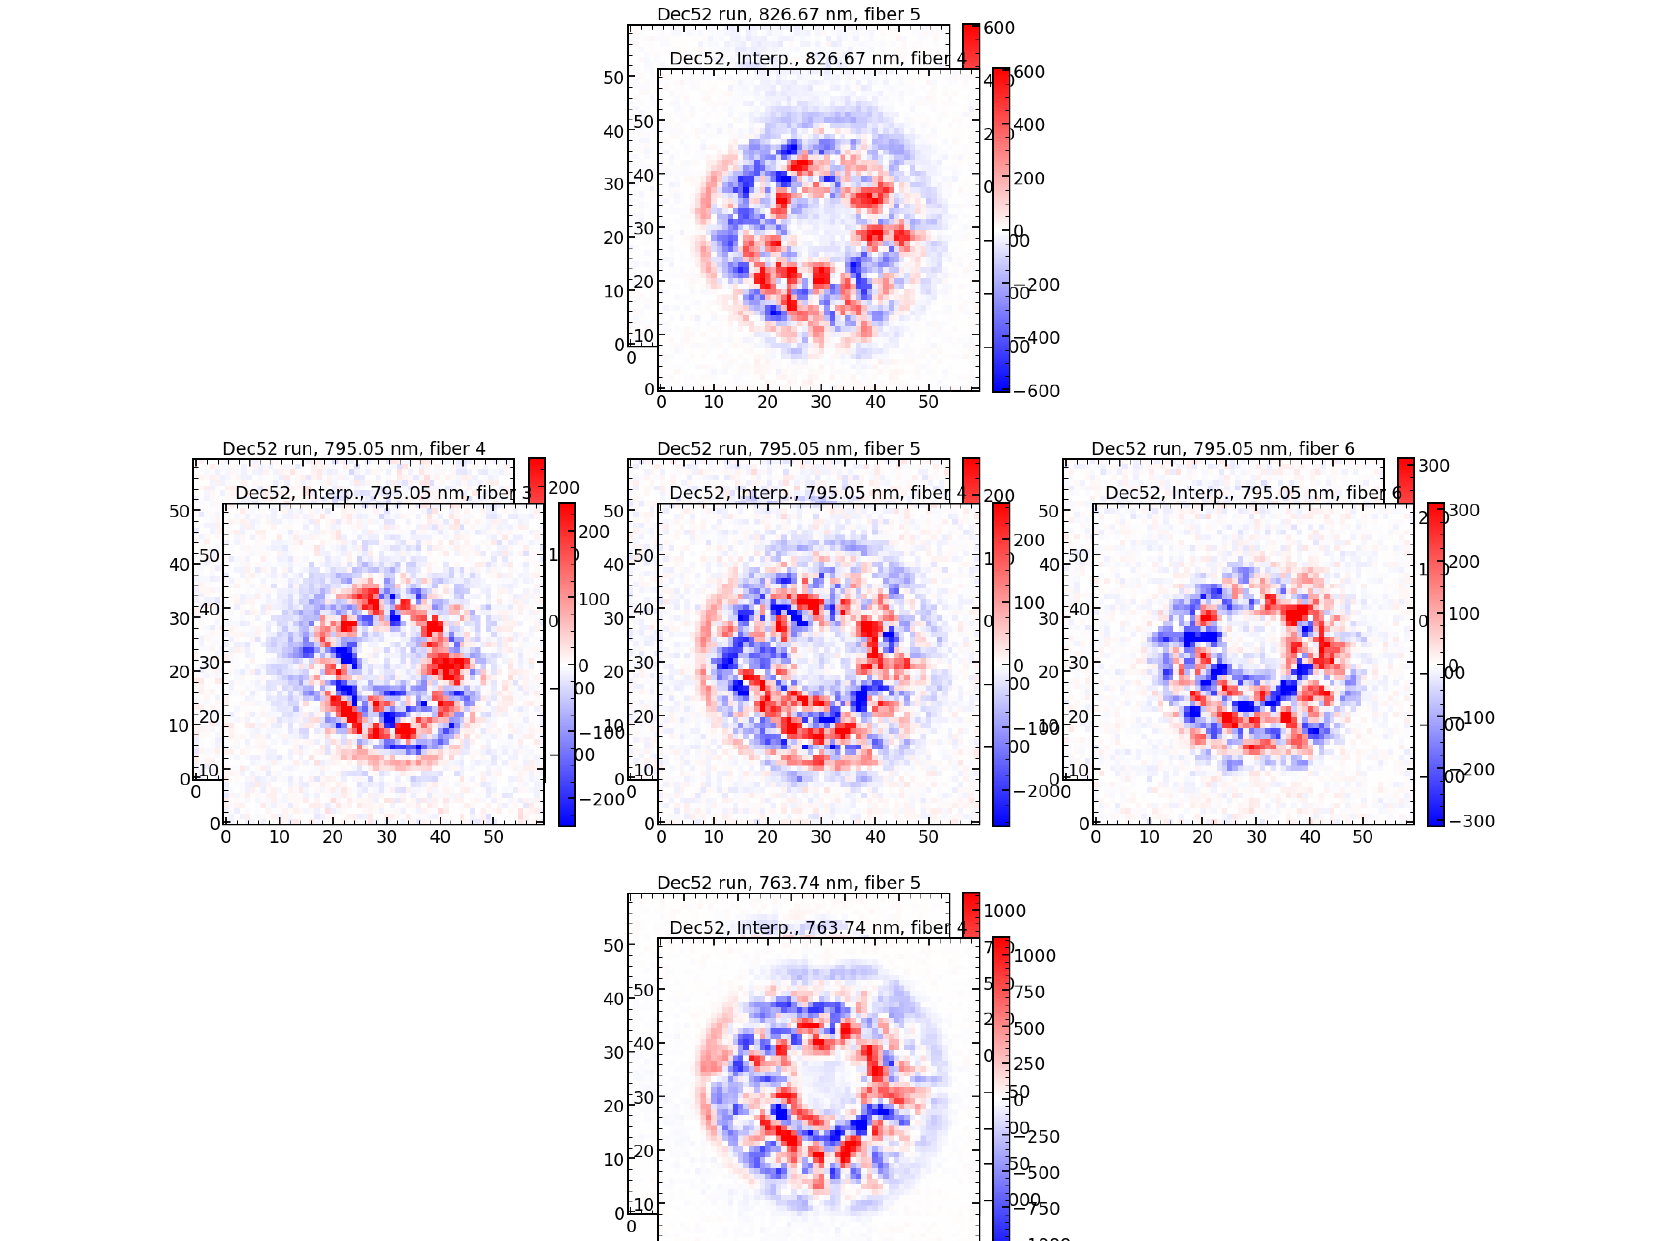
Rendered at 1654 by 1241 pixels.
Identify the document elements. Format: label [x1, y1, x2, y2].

picture [161, 0, 1501, 1241]
